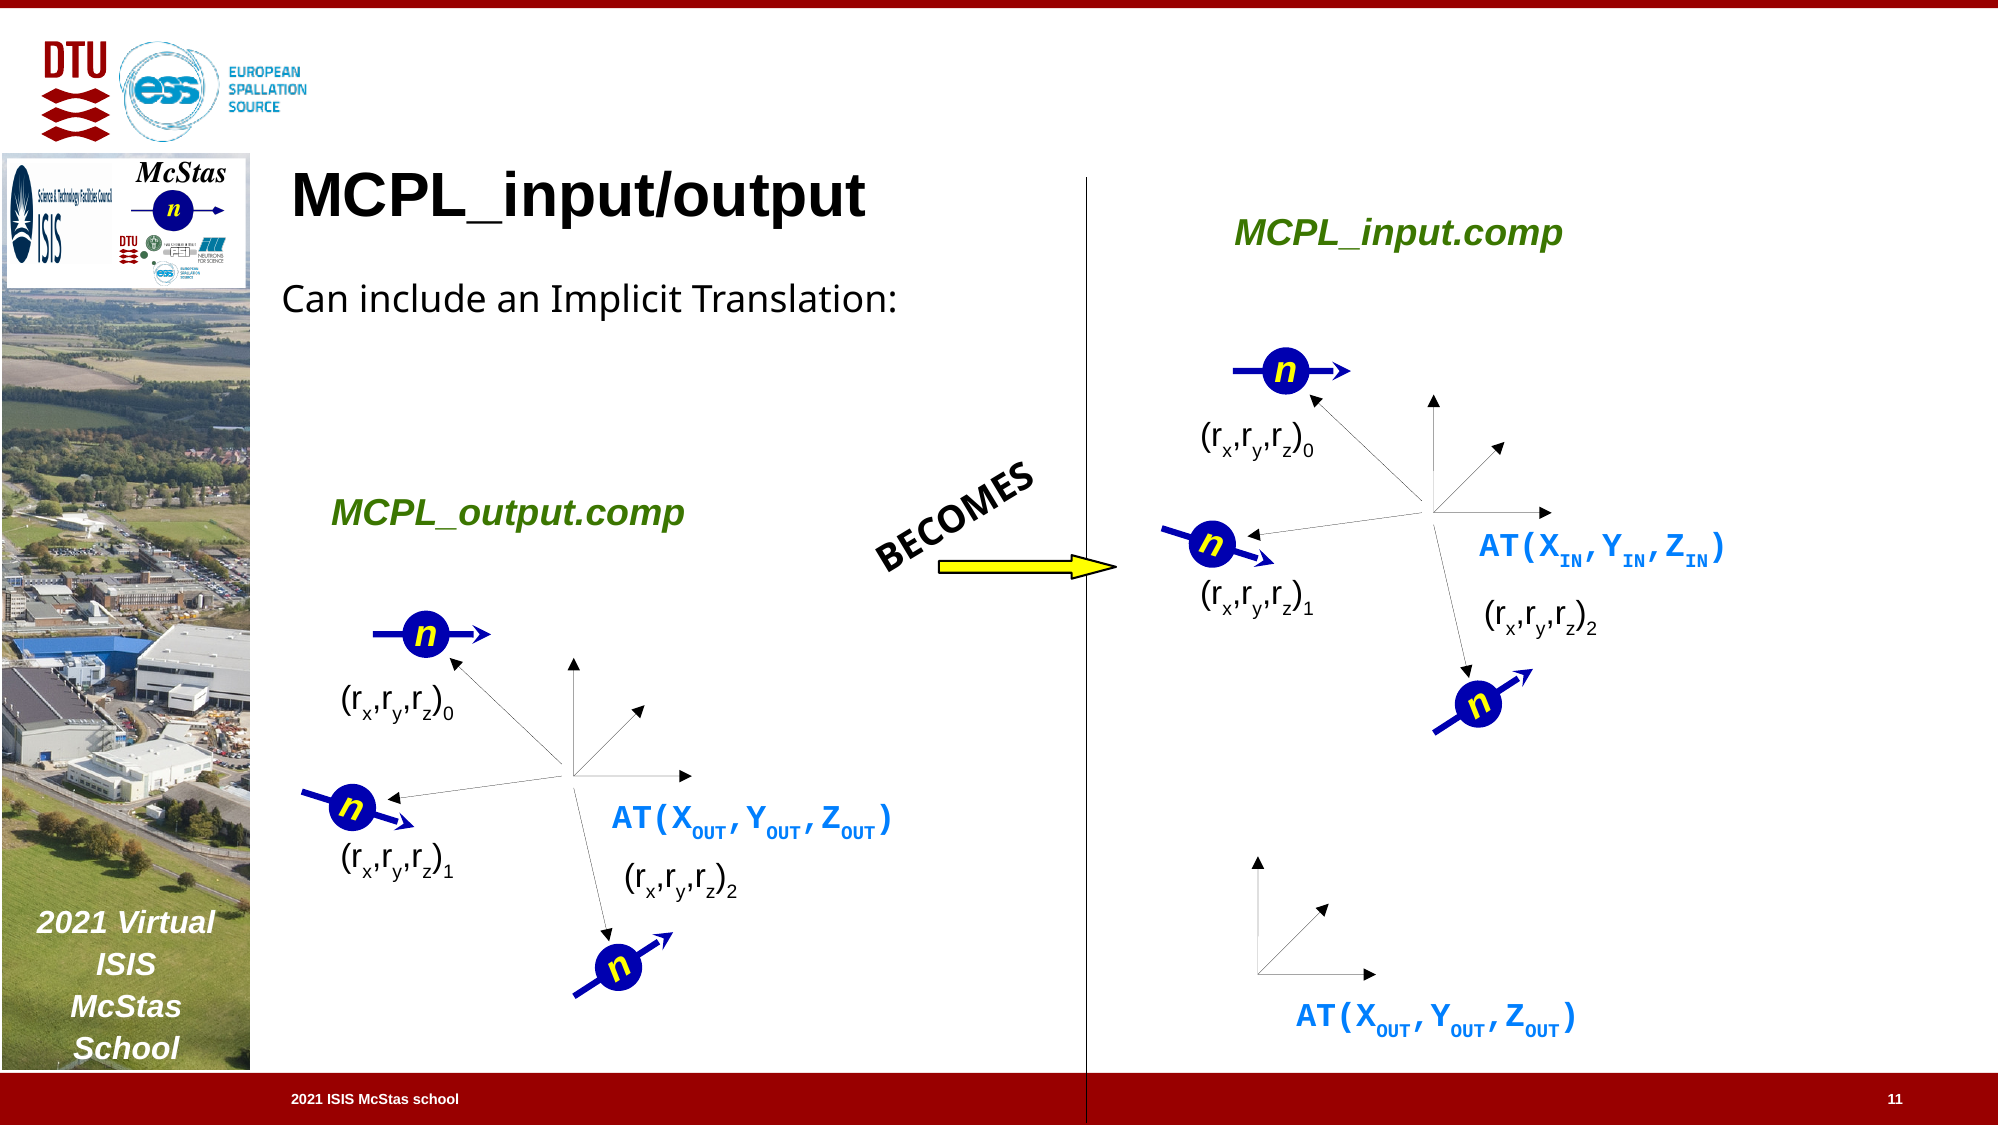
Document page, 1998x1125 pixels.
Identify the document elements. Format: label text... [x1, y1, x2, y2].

picture [2, 153, 250, 1070]
text_box (rx,ry,rz)1 [1185, 563, 1329, 627]
text_box MCPL_input.comp [1226, 200, 1766, 260]
text_box n [319, 767, 388, 827]
text_box (rx,ry,rz)0 [325, 668, 469, 732]
text_box Can include an Implicit Translation: [266, 268, 922, 328]
slide_number <number> [1887, 1088, 1909, 1110]
text_box AT(XIN,YIN,ZIN) [1464, 515, 1744, 579]
text_box n [578, 925, 655, 1005]
title MCPL_input/output [291, 69, 1819, 230]
text_box AT(XOUT,YOUT,ZOUT) [597, 787, 911, 851]
picture [119, 41, 307, 142]
text_box (rx,ry,rz)1 [325, 826, 469, 890]
text_box n [1179, 504, 1248, 564]
text_box n [1259, 337, 1313, 398]
text_box BECOMES [842, 389, 1136, 600]
text_box [938, 555, 1117, 579]
text_box (rx,ry,rz)2 [609, 851, 753, 910]
text_box (rx,ry,rz)0 [1185, 405, 1329, 469]
text_box AT(XOUT,YOUT,ZOUT) [1281, 985, 1595, 1049]
text_box (rx,ry,rz)2 [1468, 583, 1613, 647]
text_box MCPL_output.comp [323, 480, 863, 540]
text_box n [399, 601, 453, 661]
text_box n [1438, 662, 1515, 741]
